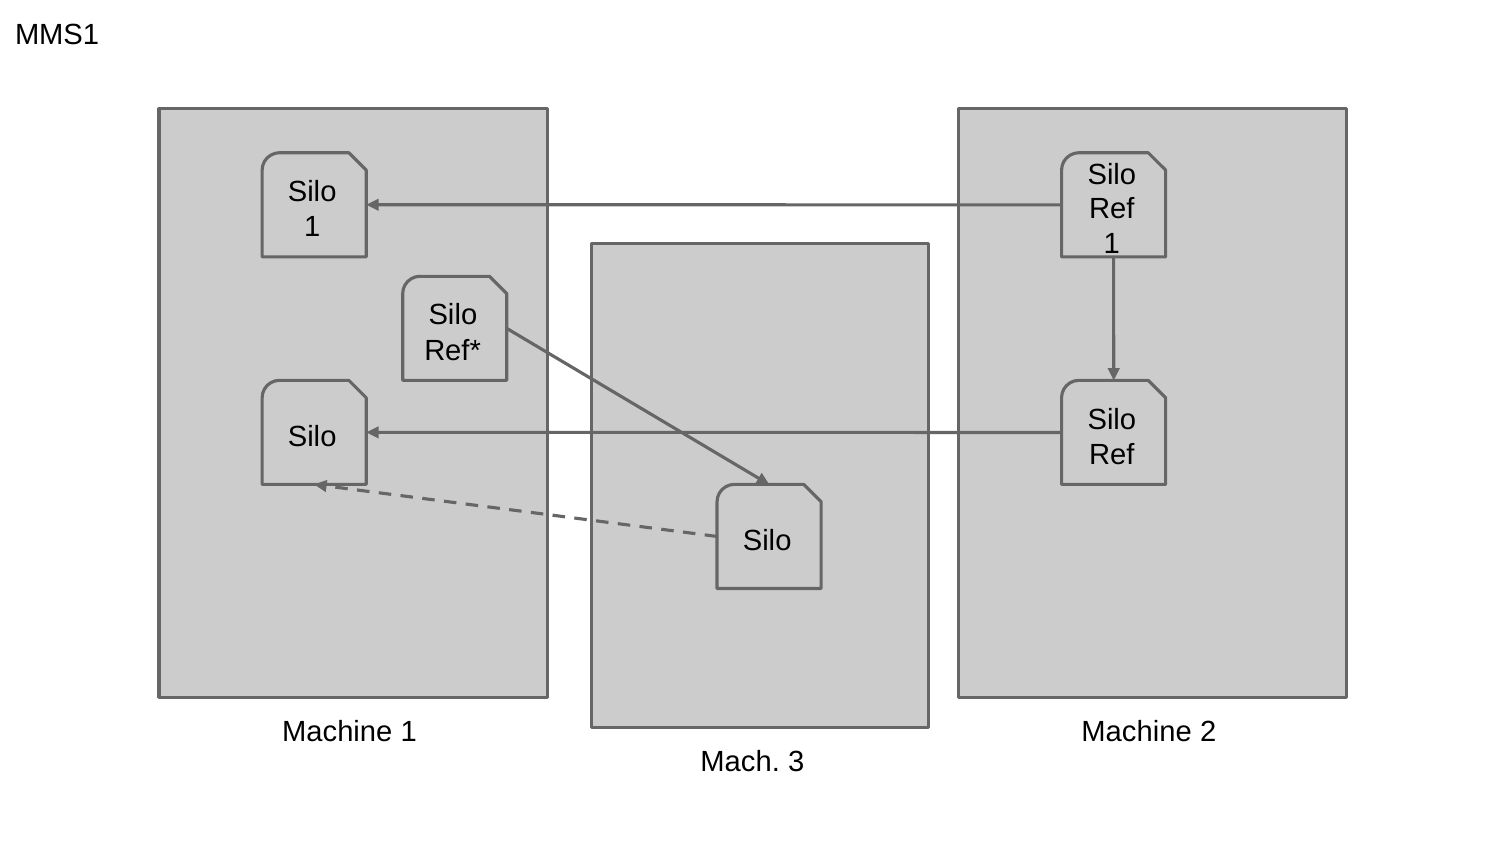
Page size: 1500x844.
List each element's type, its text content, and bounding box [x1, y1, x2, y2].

text_box [591, 381, 672, 430]
text_box Silo [717, 484, 822, 589]
text_box Silo1 [262, 152, 367, 257]
text_box [591, 434, 929, 728]
text_box SiloRef [1061, 380, 1166, 485]
text_box Silo [262, 380, 367, 485]
text_box Machine 1 [267, 697, 440, 756]
text_box MMS1 [0, 0, 122, 57]
text_box SiloRef1 [1061, 152, 1166, 257]
text_box Mach. 3 [685, 727, 835, 776]
text_box Machine 2 [1066, 697, 1239, 756]
text_box [159, 108, 548, 698]
text_box [958, 108, 1347, 698]
text_box [958, 207, 1113, 430]
text_box [591, 243, 929, 430]
text_box SiloRef* [402, 276, 507, 381]
